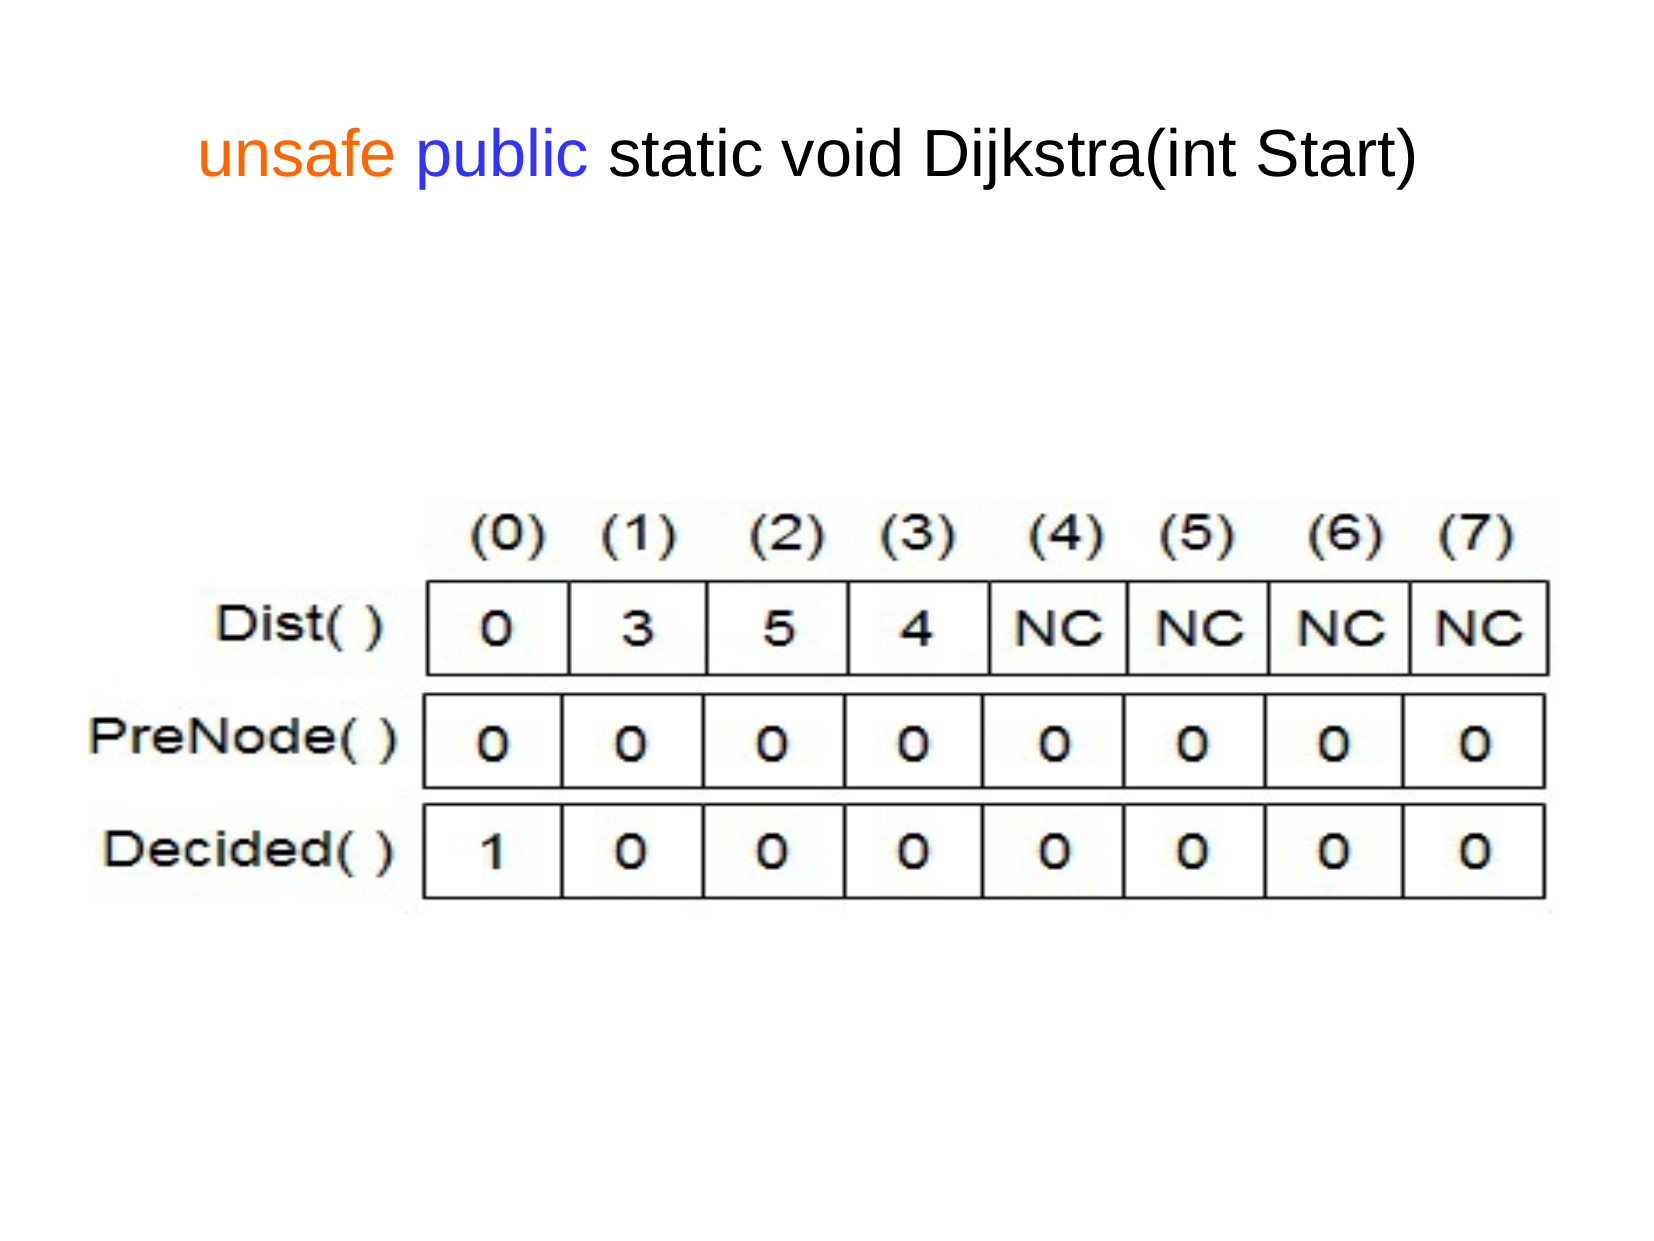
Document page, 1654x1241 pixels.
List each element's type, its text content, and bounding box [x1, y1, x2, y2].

title unsafe public static void Dijkstra(int Start) [82, 49, 1571, 257]
picture [88, 501, 1565, 914]
